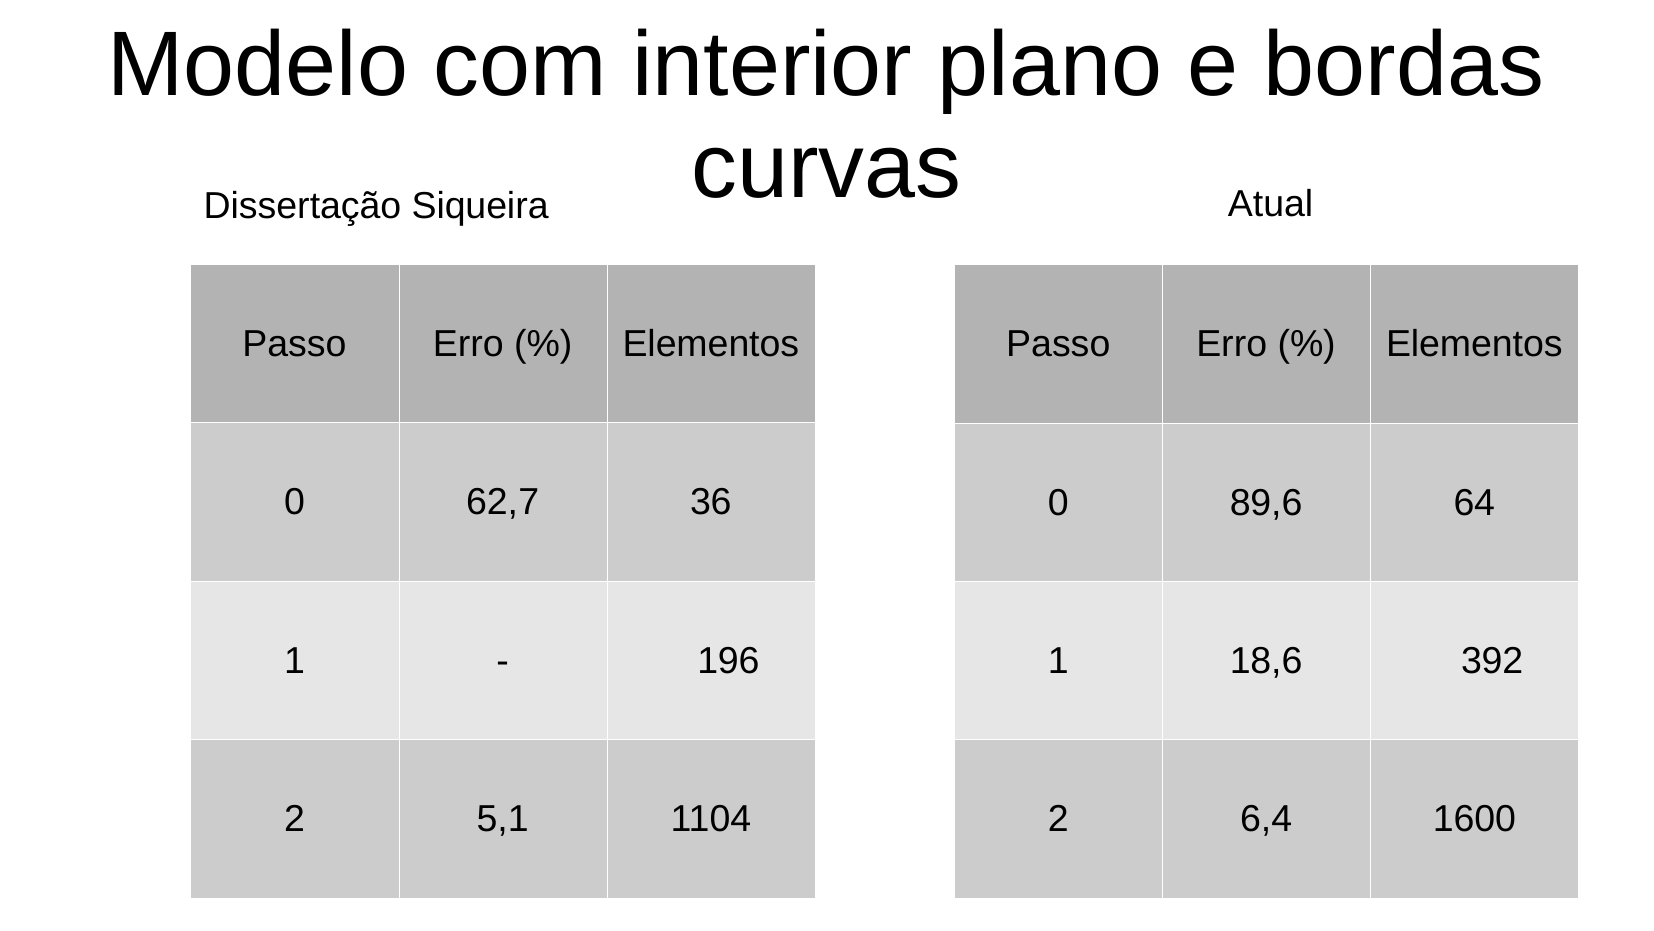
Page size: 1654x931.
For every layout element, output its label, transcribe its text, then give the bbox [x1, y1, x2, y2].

table_cell 392 [1371, 582, 1578, 739]
table_cell 64 [1371, 424, 1578, 581]
table_cell 36 [608, 423, 815, 581]
table_cell 1600 [1371, 740, 1578, 898]
table_cell 6,4 [1163, 740, 1370, 898]
table_header Elementos [608, 265, 815, 422]
table_header Erro (%) [1163, 265, 1370, 423]
table_cell - [400, 582, 607, 739]
table_cell 89,6 [1163, 424, 1370, 581]
table_cell 196 [608, 582, 815, 739]
table_header Passo [191, 265, 399, 422]
table_header Erro (%) [400, 265, 607, 422]
table_header Passo [955, 265, 1162, 423]
table_cell 62,7 [400, 423, 607, 581]
table_cell 1104 [608, 740, 815, 898]
table_cell 5,1 [400, 740, 607, 898]
table_cell 2 [191, 740, 399, 898]
table_cell 1 [955, 582, 1162, 739]
table_header Elementos [1371, 265, 1578, 423]
table_cell 1 [191, 582, 399, 739]
text_box Dissertação Siqueira [188, 177, 615, 234]
text_box Atual [1213, 175, 1359, 233]
table_cell 2 [955, 740, 1162, 898]
table_cell 18,6 [1163, 582, 1370, 739]
table_cell 0 [191, 423, 399, 581]
table_cell 0 [955, 424, 1162, 581]
title Modelo com interior plano e bordas curvas [82, 12, 1571, 218]
